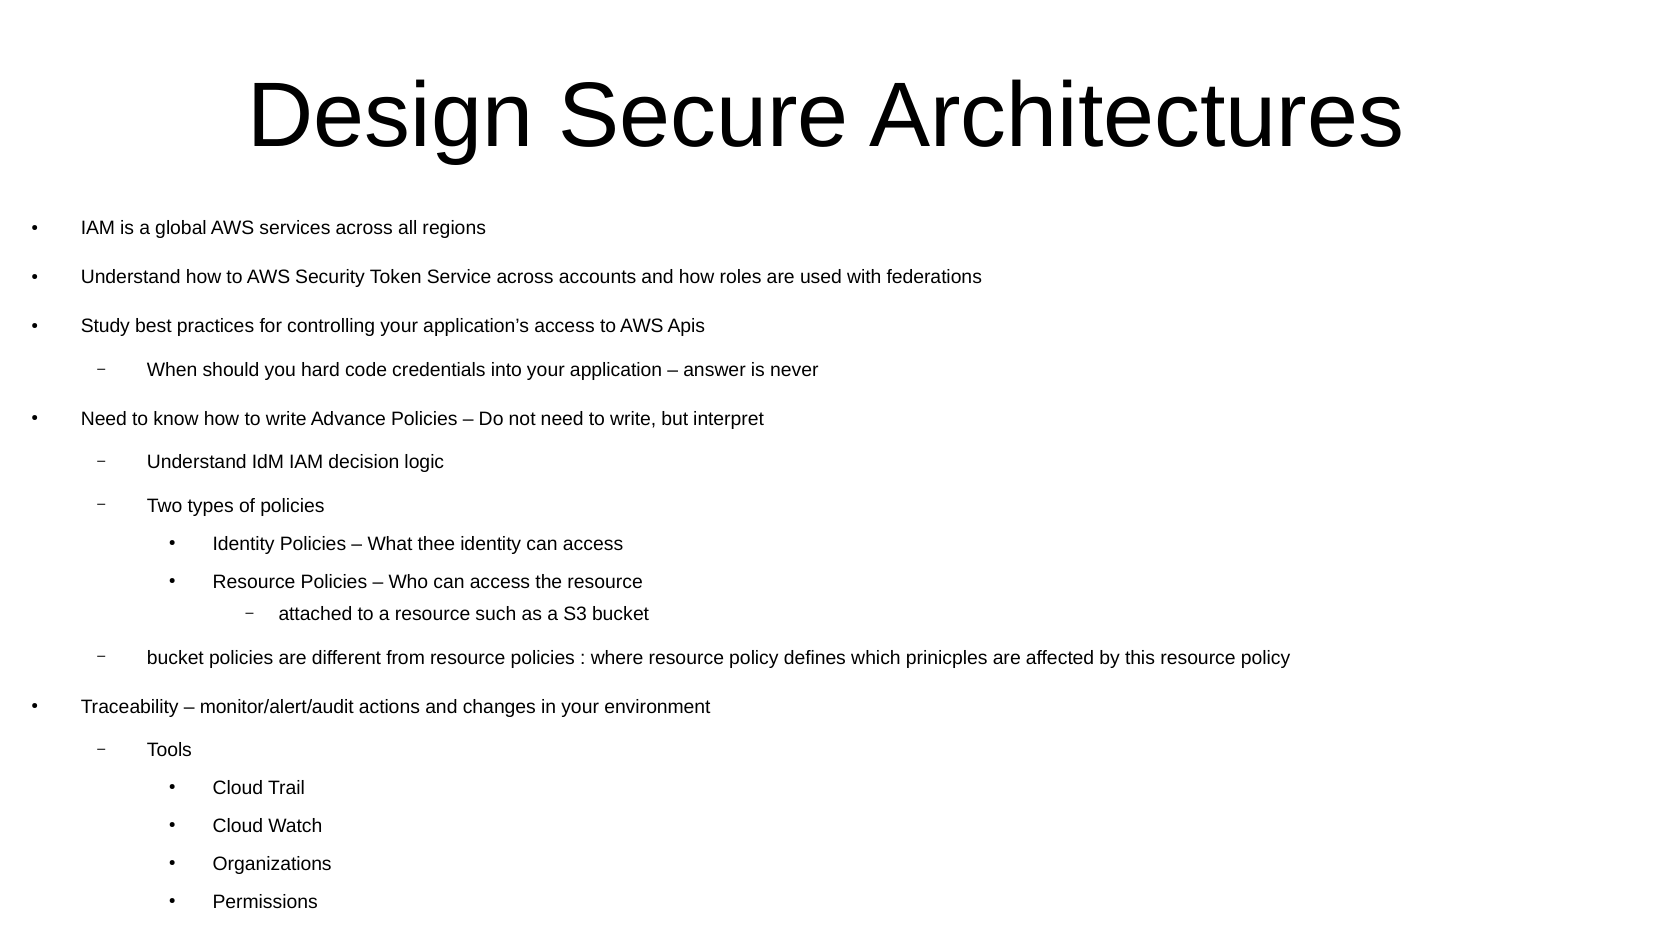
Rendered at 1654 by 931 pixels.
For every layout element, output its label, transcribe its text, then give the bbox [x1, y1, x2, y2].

title Design Secure Architectures [82, 37, 1571, 193]
list IAM is a global AWS services across all regions Understand how to AWS Security Token Service across accounts and how roles are used with federations Study best practices for controlling your application’s access to AWS Apis When should you hard code credentials into your application – answer is never Need to know how to write Advance Policies – Do not need to write, but interpret Understand IdM IAM decision logic Two types of policies Identity Policies – What thee identity can access Resource Policies – Who can access the resource attached to a resource such as a S3 bucket bucket policies are different from resource policies : where resource policy defines which prinicples are affected by this resource policy Traceability – monitor/alert/audit actions and changes in your environment Tools Cloud Trail Cloud Watch Organizations Permissions [15, 217, 1571, 916]
